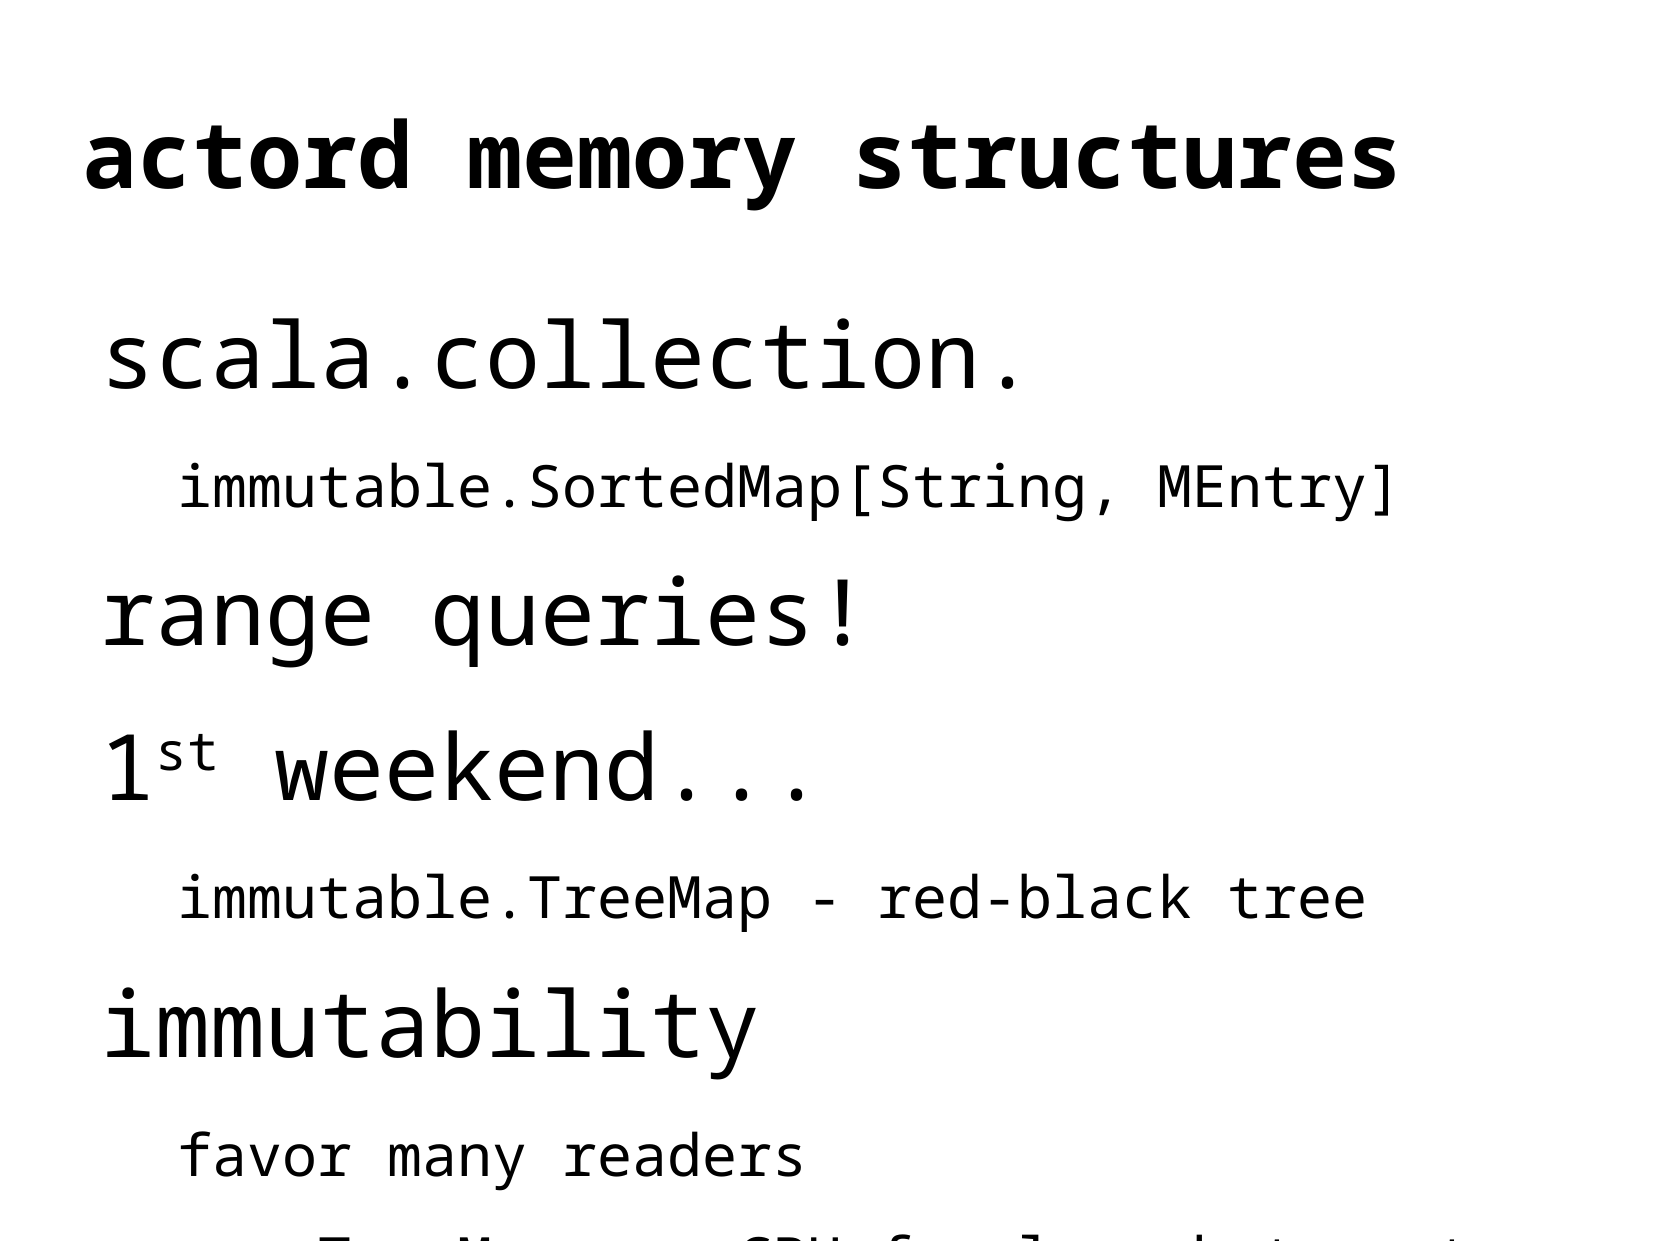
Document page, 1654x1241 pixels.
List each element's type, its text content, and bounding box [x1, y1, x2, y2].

title actord memory structures [82, 49, 1571, 257]
list scala.collection. immutable.SortedMap[String, MEntry] range queries! 1st weekend... immutable.TreeMap - red-black tree immutability favor many readers one TreeMap per CPU for less hot roots [82, 290, 1571, 1181]
